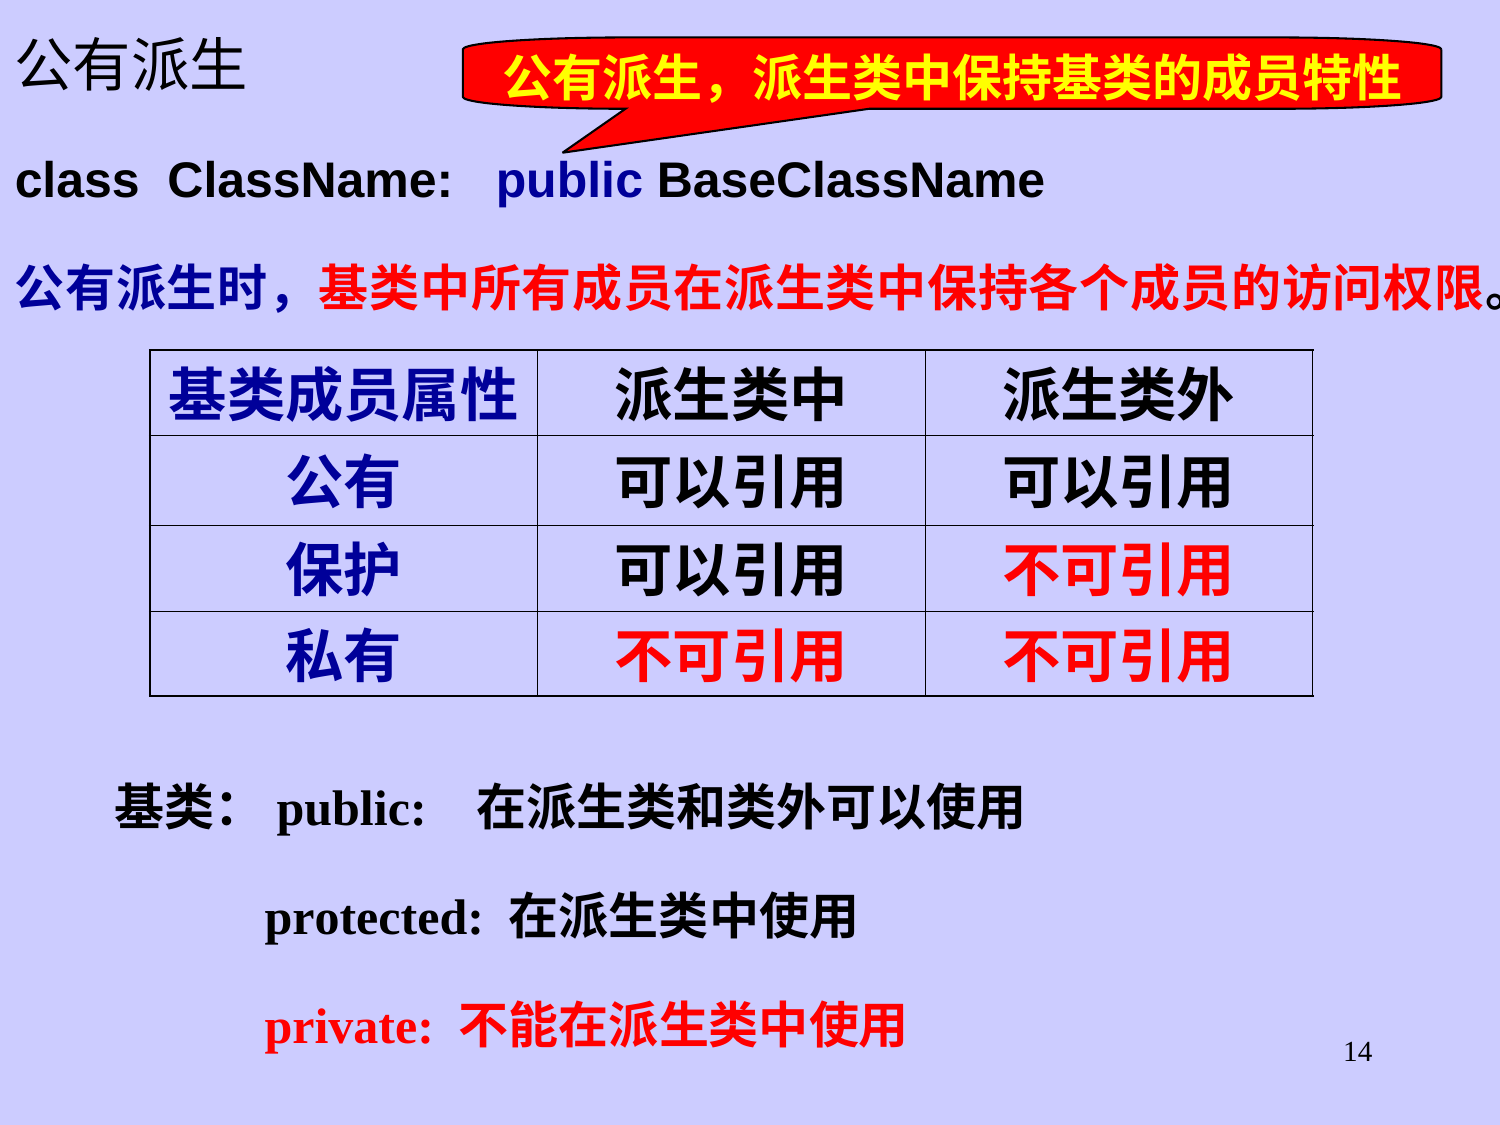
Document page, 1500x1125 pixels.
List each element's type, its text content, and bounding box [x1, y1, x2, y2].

table_header 派生类中 [538, 351, 925, 435]
text_box 公有派生 class ClassName: public BaseClassName 公有派生时，基类中所有成员在派生类中保持各个成员的访问权限。 [0, 0, 1500, 325]
table_header 基类成员属性 [151, 351, 537, 435]
table_header 派生类外 [926, 351, 1312, 435]
table_cell 保护 [151, 526, 537, 611]
table_cell 可以引用 [538, 526, 925, 611]
table_cell 公有 [151, 436, 537, 525]
table_cell 不可引用 [926, 526, 1312, 611]
text_box 基类：public: 在派生类和类外可以使用 protected: 在派生类中使用 private: 不能在派生类中使用 [99, 749, 1276, 1062]
text_box <编号> [1074, 1025, 1388, 1101]
table_cell 不可引用 [538, 612, 925, 695]
text_box 公有派生，派生类中保持基类的成员特性 [462, 37, 1442, 153]
table_cell 可以引用 [926, 436, 1312, 525]
table_cell 私有 [151, 612, 537, 695]
table_cell 不可引用 [926, 612, 1312, 695]
table_cell 可以引用 [538, 436, 925, 525]
